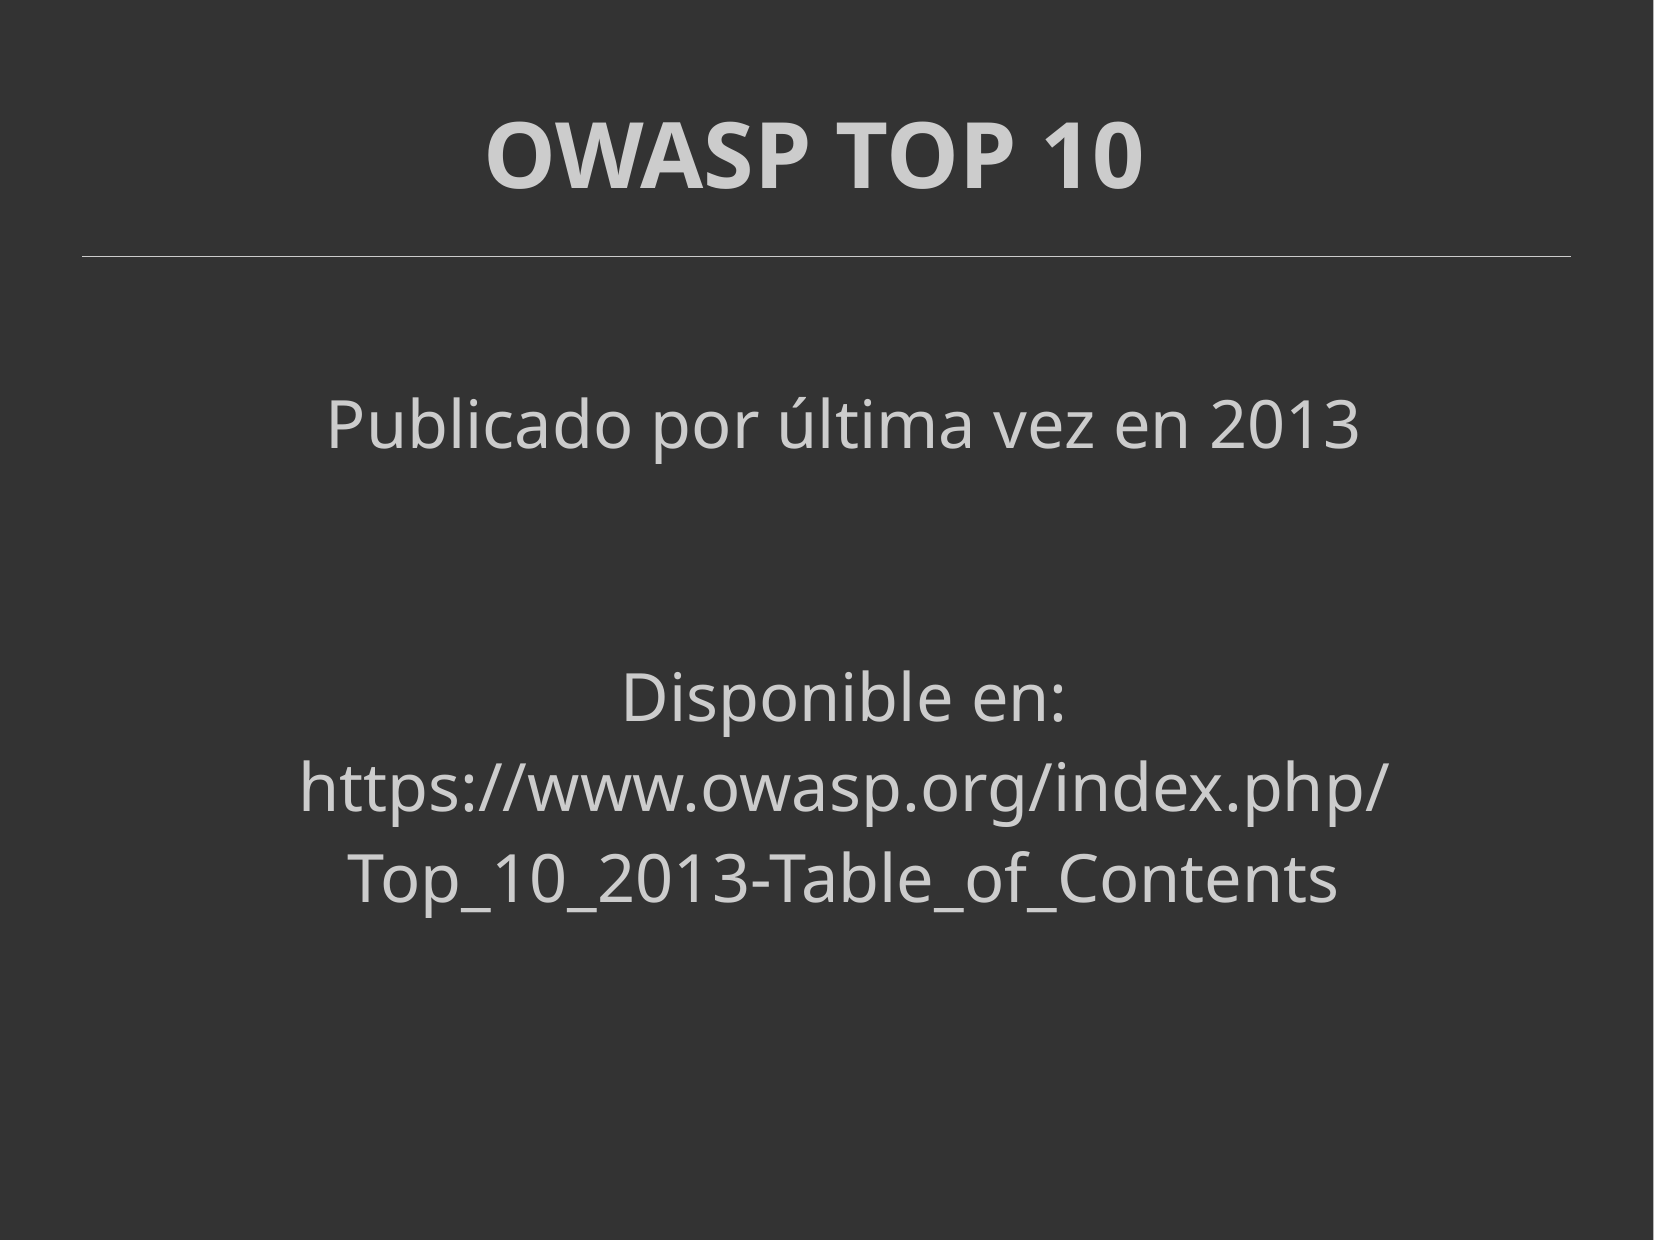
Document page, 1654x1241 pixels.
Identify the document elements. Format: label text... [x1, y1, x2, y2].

title OWASP TOP 10 [82, 49, 1571, 257]
subtitle Publicado por última vez en 2013 Disponible en: https://www.owasp.org/index.php/Top_10_2013-Table_of_Contents [82, 290, 1571, 1010]
